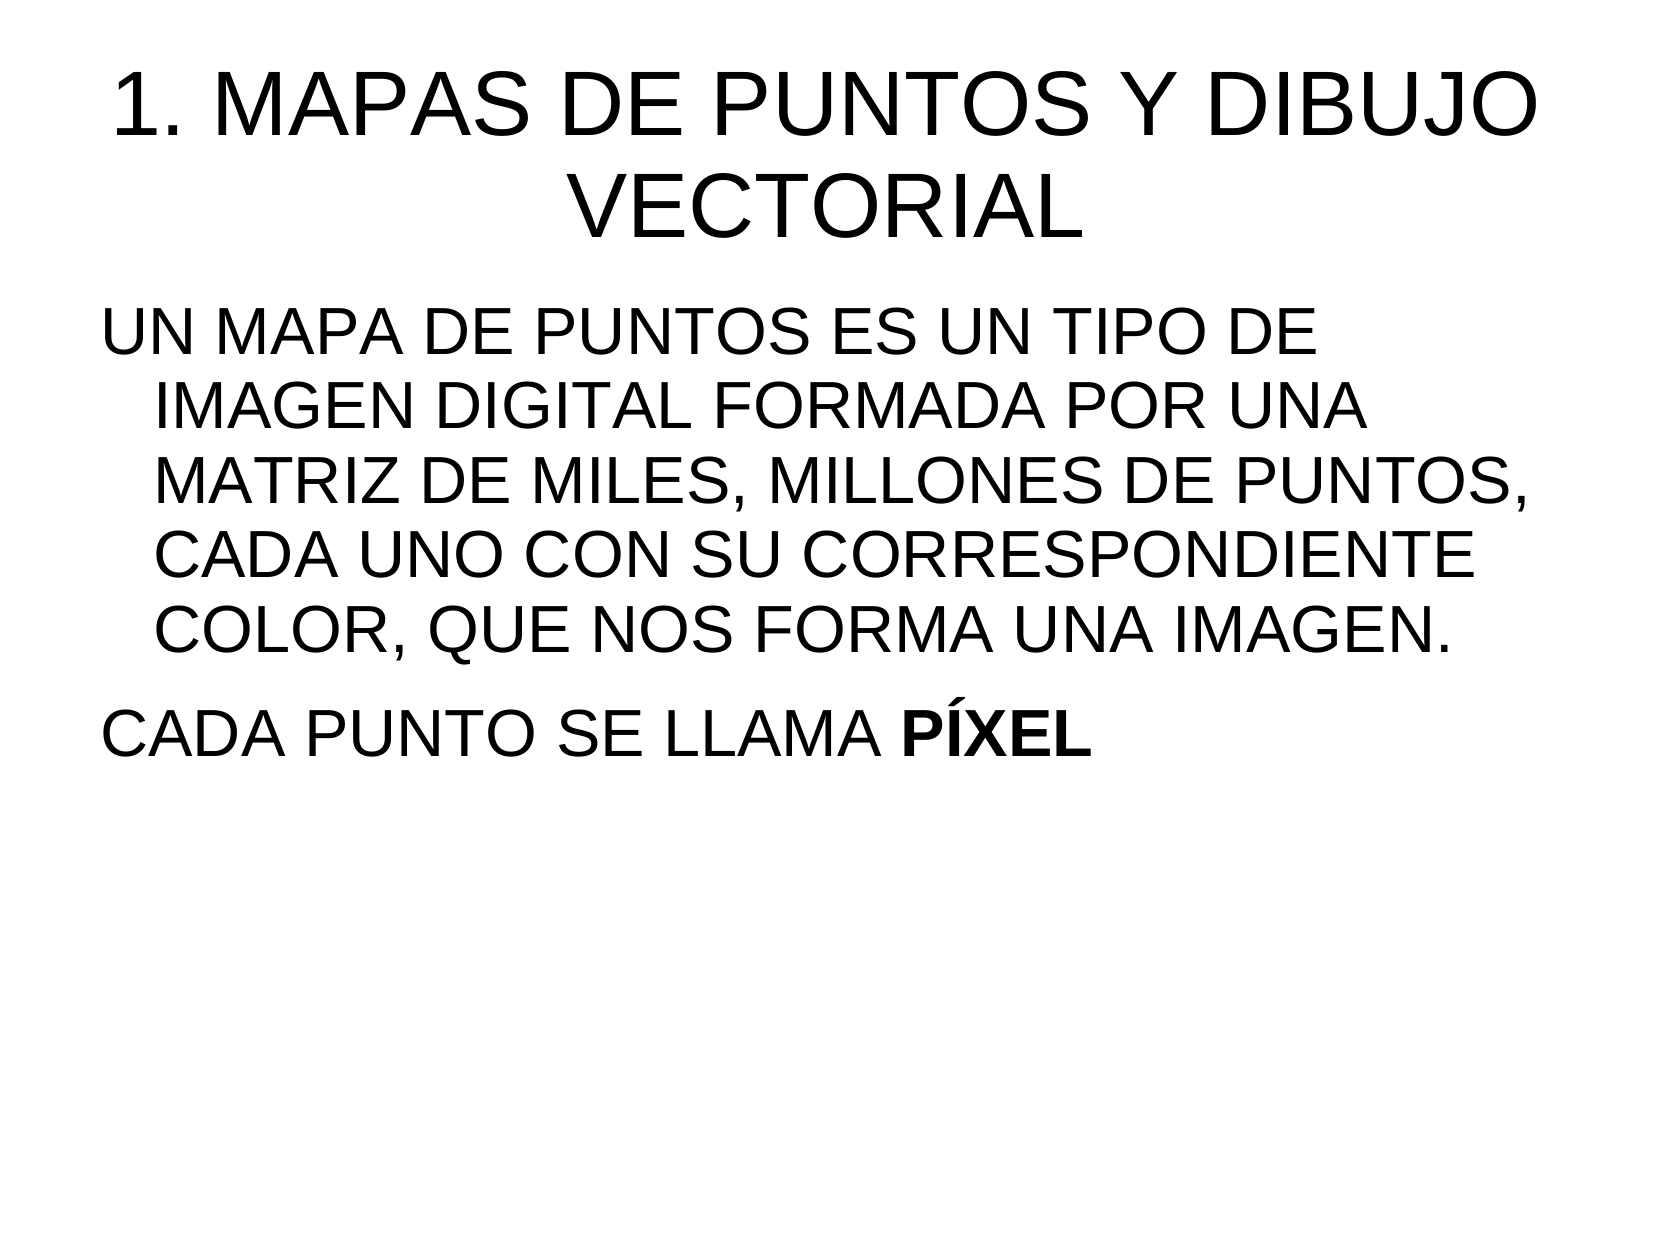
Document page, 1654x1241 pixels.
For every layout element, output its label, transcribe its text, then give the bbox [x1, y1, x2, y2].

title 1. MAPAS DE PUNTOS Y DIBUJO VECTORIAL [82, 47, 1571, 259]
list UN MAPA DE PUNTOS ES UN TIPO DE IMAGEN DIGITAL FORMADA POR UNA MATRIZ DE MILES, MILLONES DE PUNTOS, CADA UNO CON SU CORRESPONDIENTE COLOR, QUE NOS FORMA UNA IMAGEN. CADA PUNTO SE LLAMA PÍXEL [82, 290, 1571, 1109]
